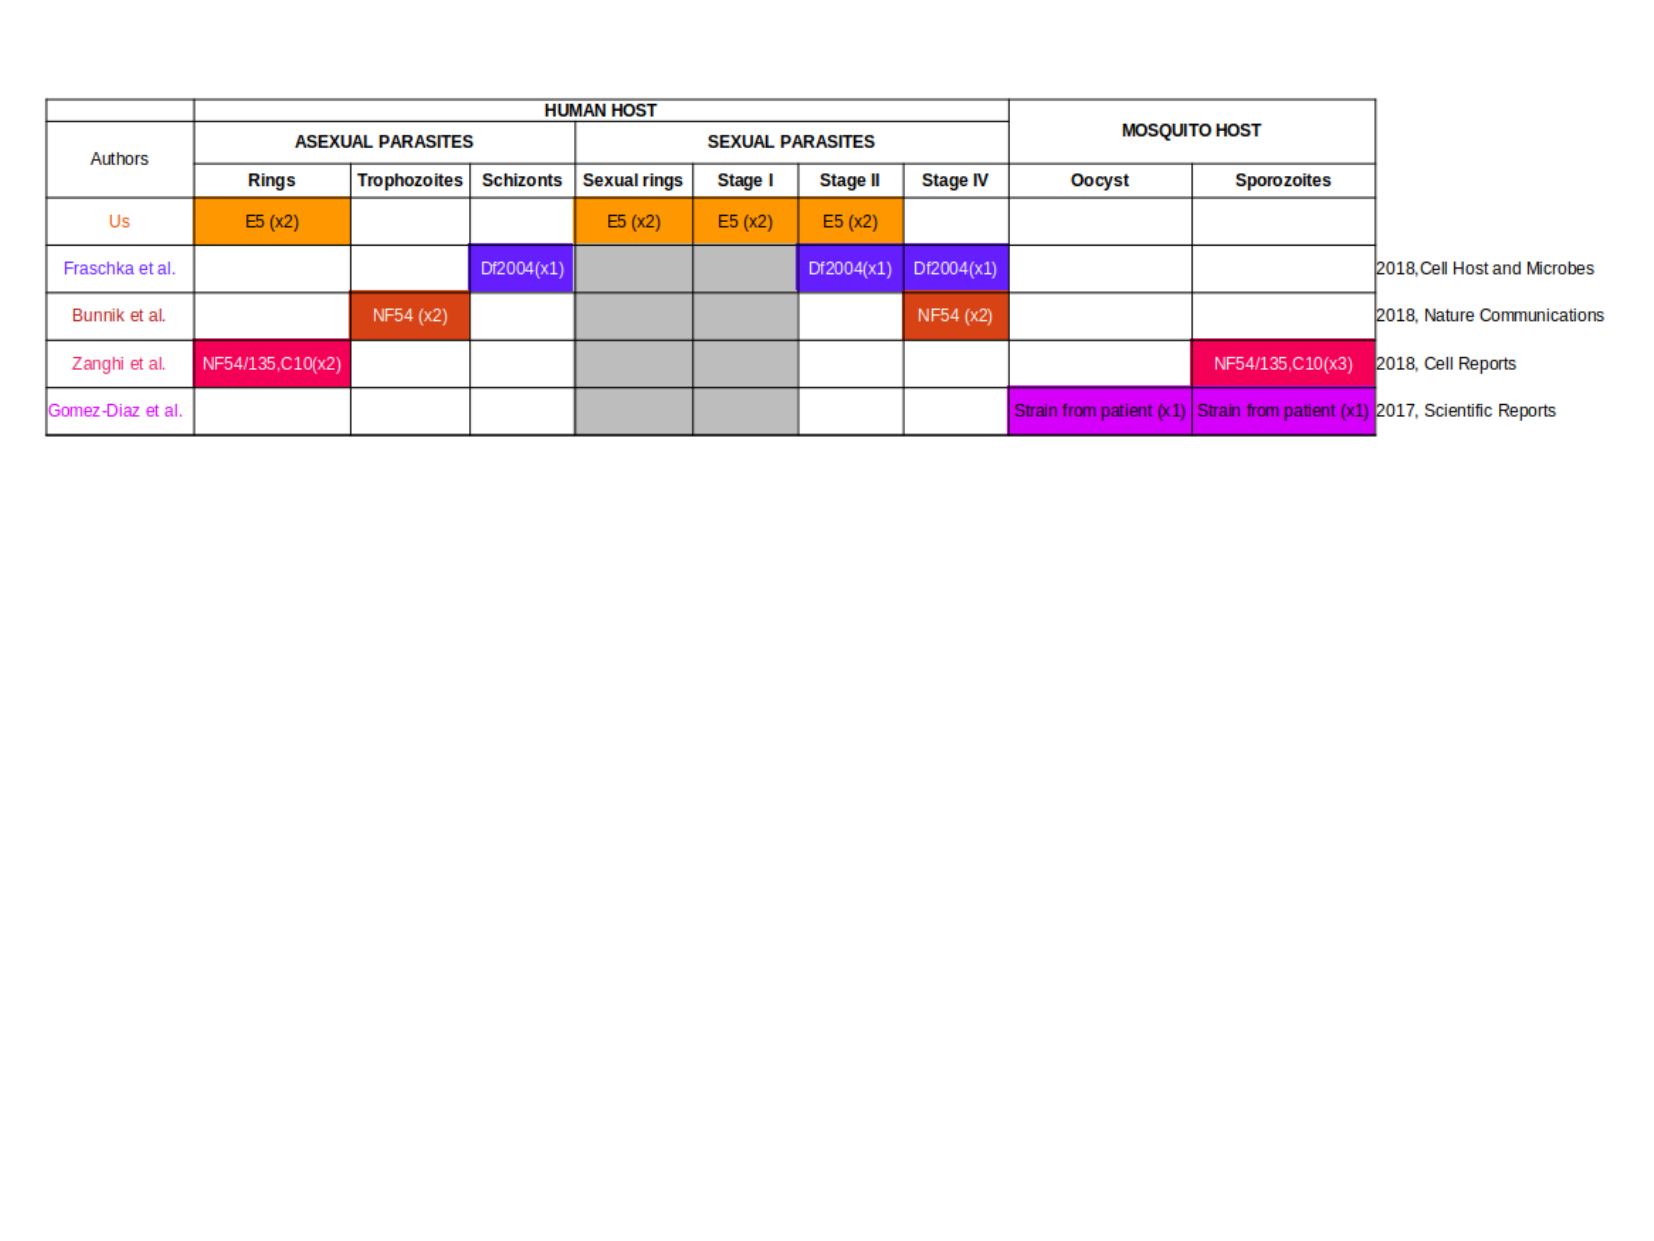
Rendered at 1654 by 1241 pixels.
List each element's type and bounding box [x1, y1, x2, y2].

picture [41, 94, 1613, 441]
